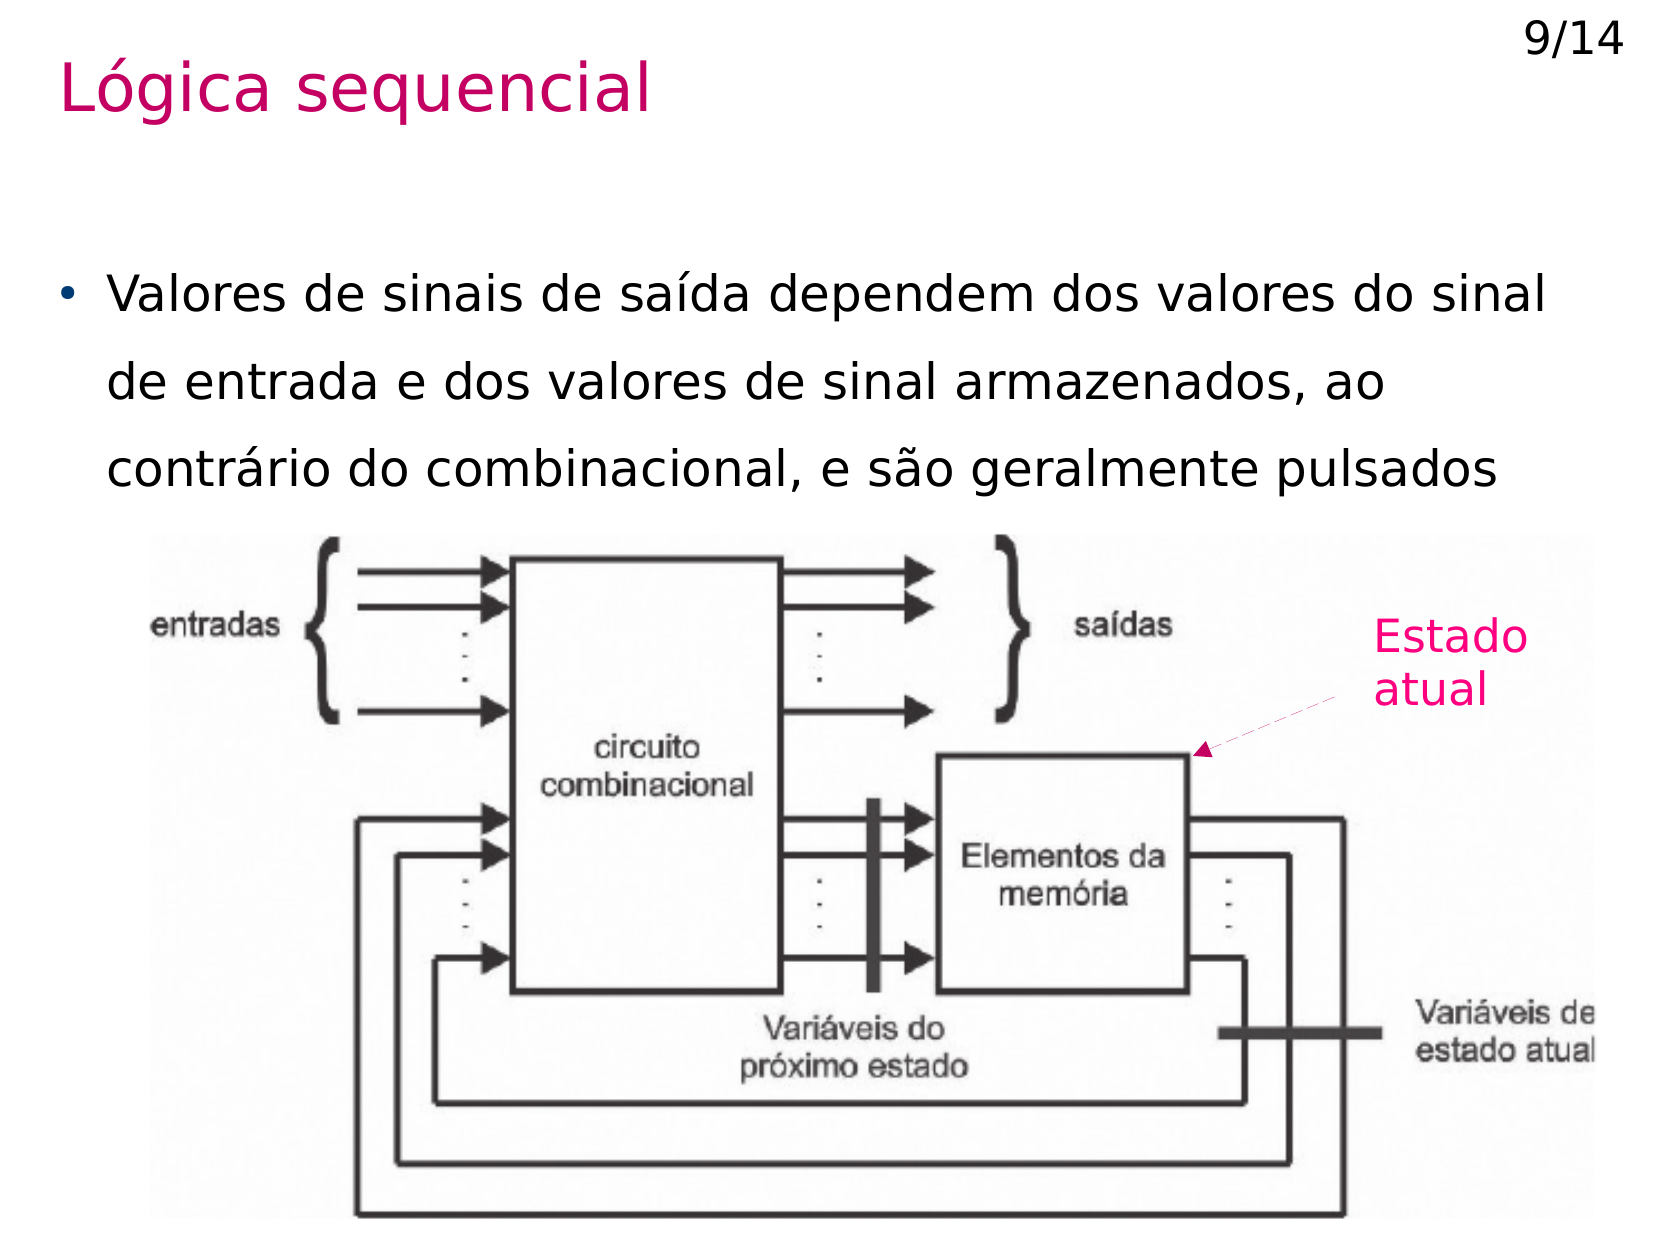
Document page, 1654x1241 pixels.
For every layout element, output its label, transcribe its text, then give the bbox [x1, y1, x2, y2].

list Valores de sinais de saída dependem dos valores do sinal de entrada e dos valores de sinal armazenados, ao contrário do combinacional, e são geralmente pulsados [59, 236, 1625, 1211]
text_box Estado atual [1358, 602, 1565, 745]
title Lógica sequencial [59, 29, 1625, 148]
picture [147, 519, 1608, 1235]
